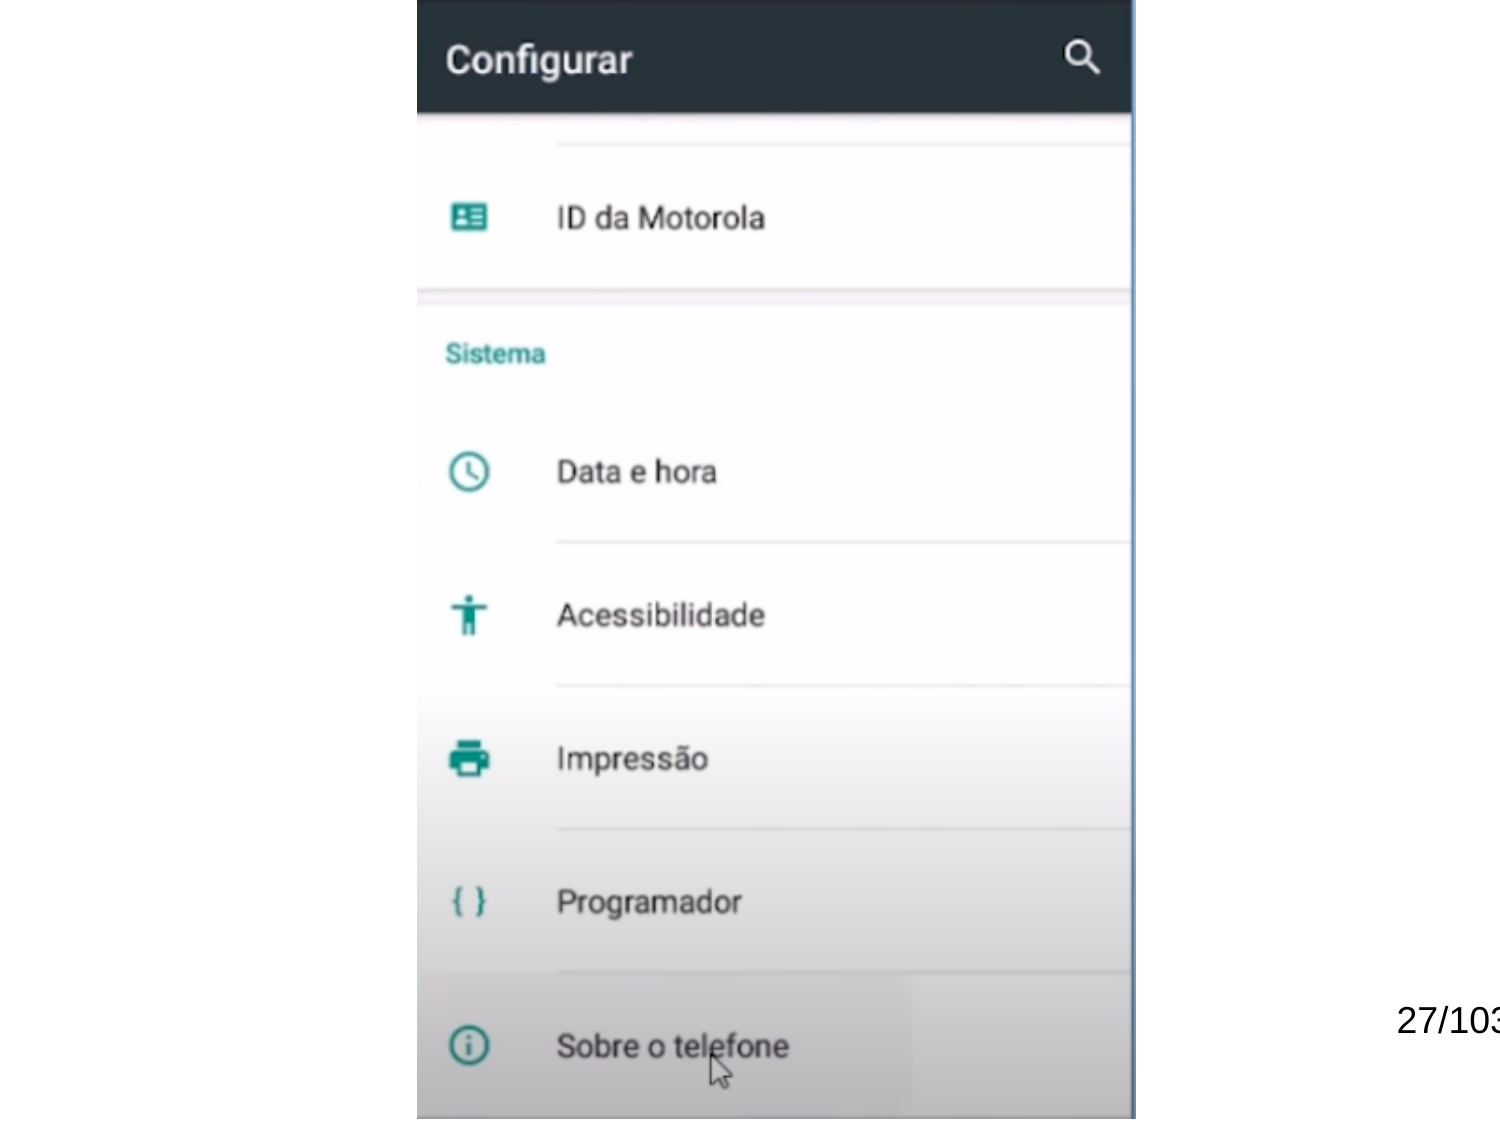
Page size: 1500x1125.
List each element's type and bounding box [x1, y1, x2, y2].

picture [417, 0, 1136, 1119]
